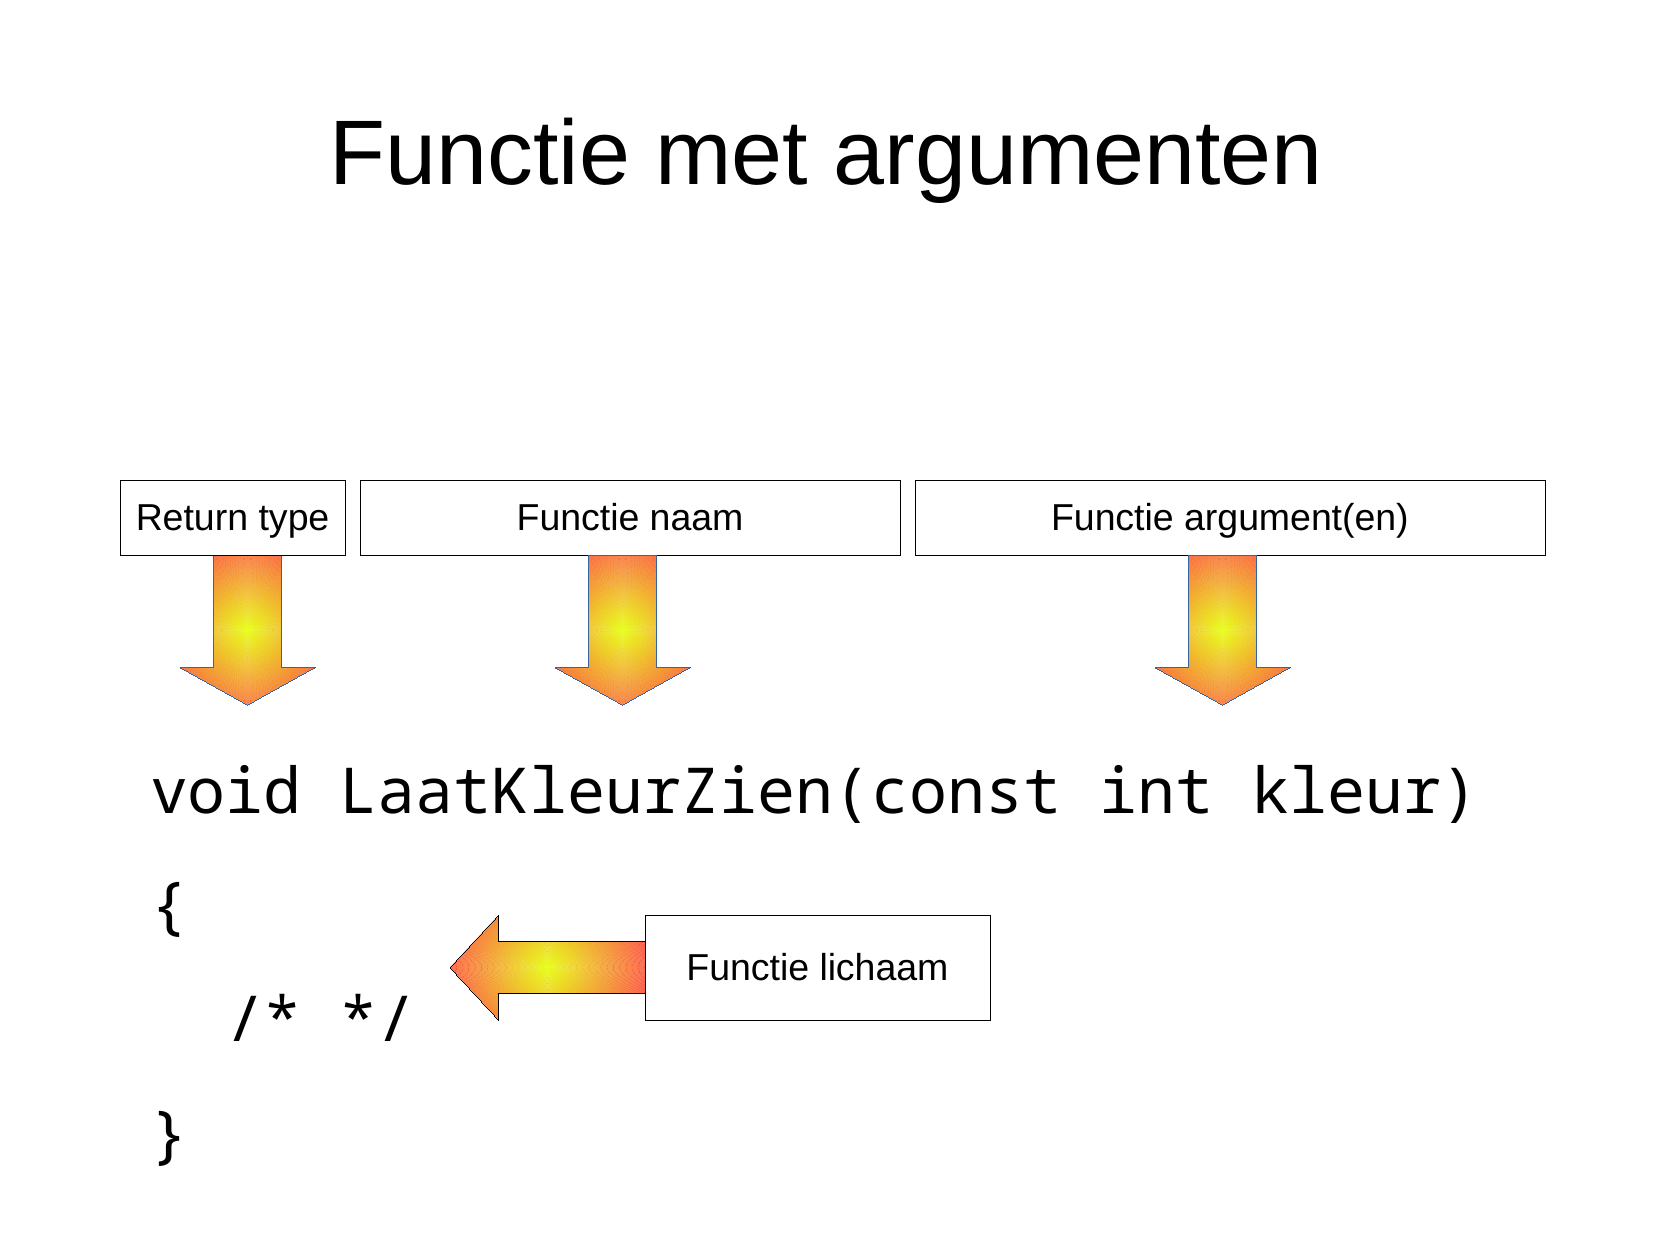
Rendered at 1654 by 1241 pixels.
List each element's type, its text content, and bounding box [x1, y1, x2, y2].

text_box [1155, 555, 1291, 706]
text_box [180, 556, 316, 706]
text_box [450, 915, 646, 1021]
title Functie met argumenten [82, 49, 1571, 257]
text_box Functie naam [360, 480, 901, 556]
text_box Functie lichaam [645, 915, 991, 1021]
text_box Return type [120, 480, 346, 556]
text_box Functie argument(en) [915, 480, 1546, 556]
list void LaatKleurZien(const int kleur) { /* */ } [82, 290, 1606, 1186]
text_box [555, 555, 691, 706]
